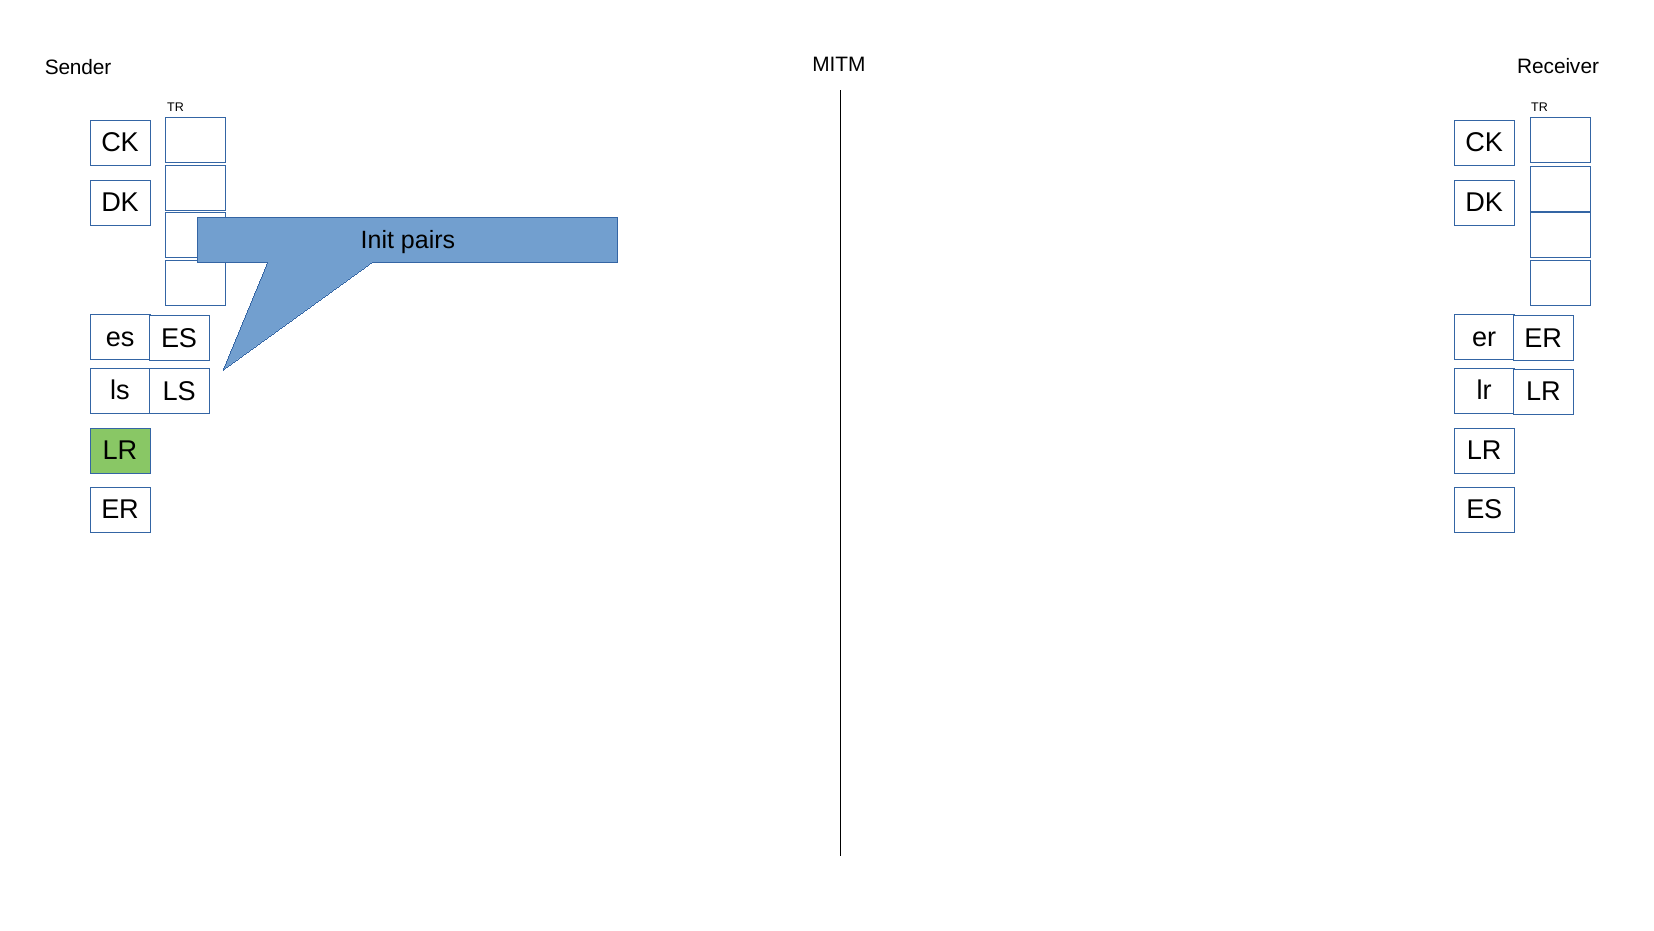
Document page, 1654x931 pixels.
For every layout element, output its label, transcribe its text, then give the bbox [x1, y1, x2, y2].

text_box LR [90, 428, 151, 474]
text_box [1530, 260, 1591, 306]
text_box [165, 212, 226, 258]
text_box [1530, 117, 1591, 163]
text_box LR [1454, 428, 1515, 474]
text_box LS [149, 368, 210, 414]
text_box ES [149, 315, 210, 361]
text_box TR [152, 92, 213, 136]
text_box es [90, 314, 151, 360]
text_box Init pairs [197, 217, 618, 371]
text_box LR [1513, 369, 1574, 415]
text_box ER [1513, 315, 1574, 361]
text_box [165, 117, 226, 163]
text_box [165, 165, 226, 211]
text_box [1530, 166, 1591, 258]
text_box CK [90, 120, 151, 166]
text_box ER [90, 487, 151, 533]
text_box DK [1454, 180, 1515, 226]
text_box MITM [797, 45, 886, 91]
text_box DK [90, 180, 151, 226]
text_box Sender [30, 48, 196, 94]
text_box CK [1454, 120, 1515, 166]
text_box ES [1454, 487, 1515, 533]
text_box er [1454, 314, 1515, 360]
text_box [165, 260, 226, 306]
text_box lr [1454, 368, 1515, 414]
text_box TR [1516, 92, 1577, 136]
text_box ls [90, 368, 149, 414]
text_box Receiver [1502, 47, 1654, 93]
